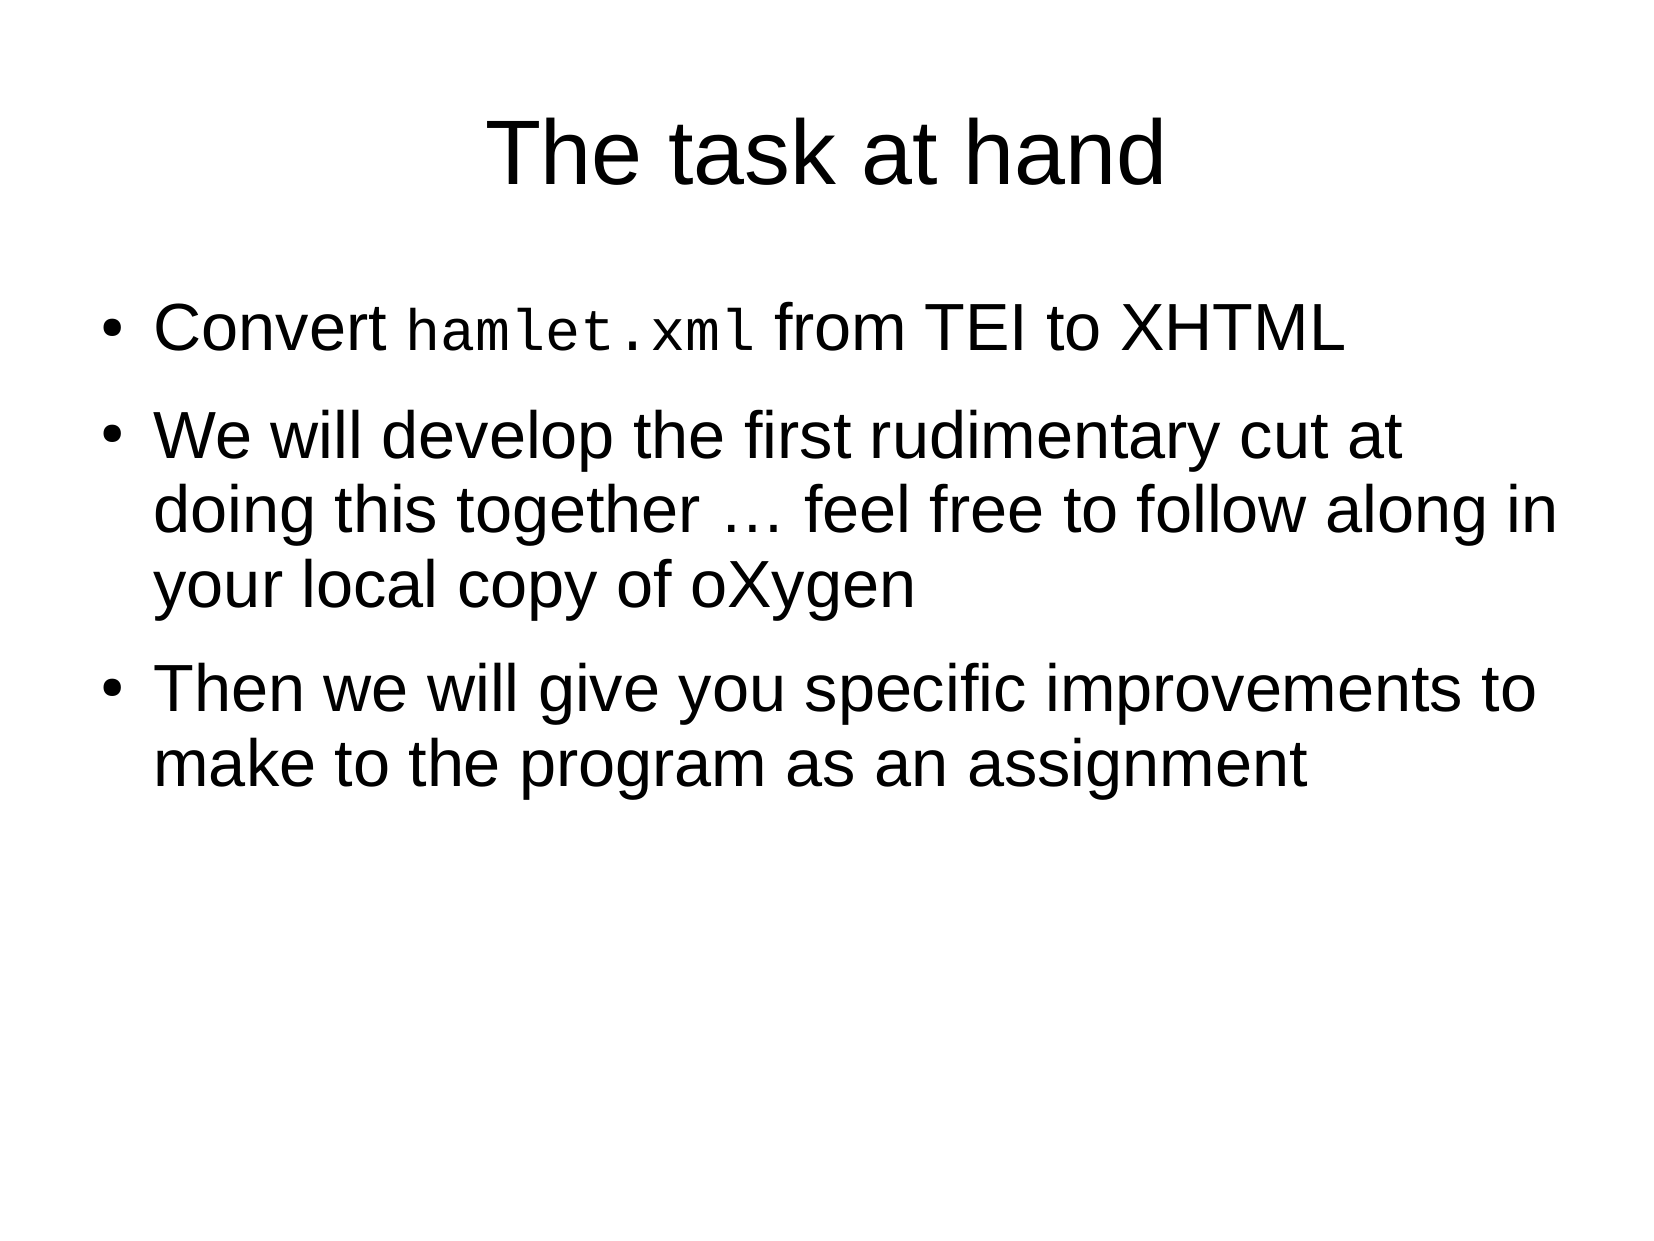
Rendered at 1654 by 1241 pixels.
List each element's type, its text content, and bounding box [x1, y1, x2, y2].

title The task at hand [82, 49, 1571, 257]
list Convert hamlet.xml from TEI to XHTML We will develop the first rudimentary cut at doing this together … feel free to follow along in your local copy of oXygen Then we will give you specific improvements to make to the program as an assignment [82, 290, 1571, 1010]
